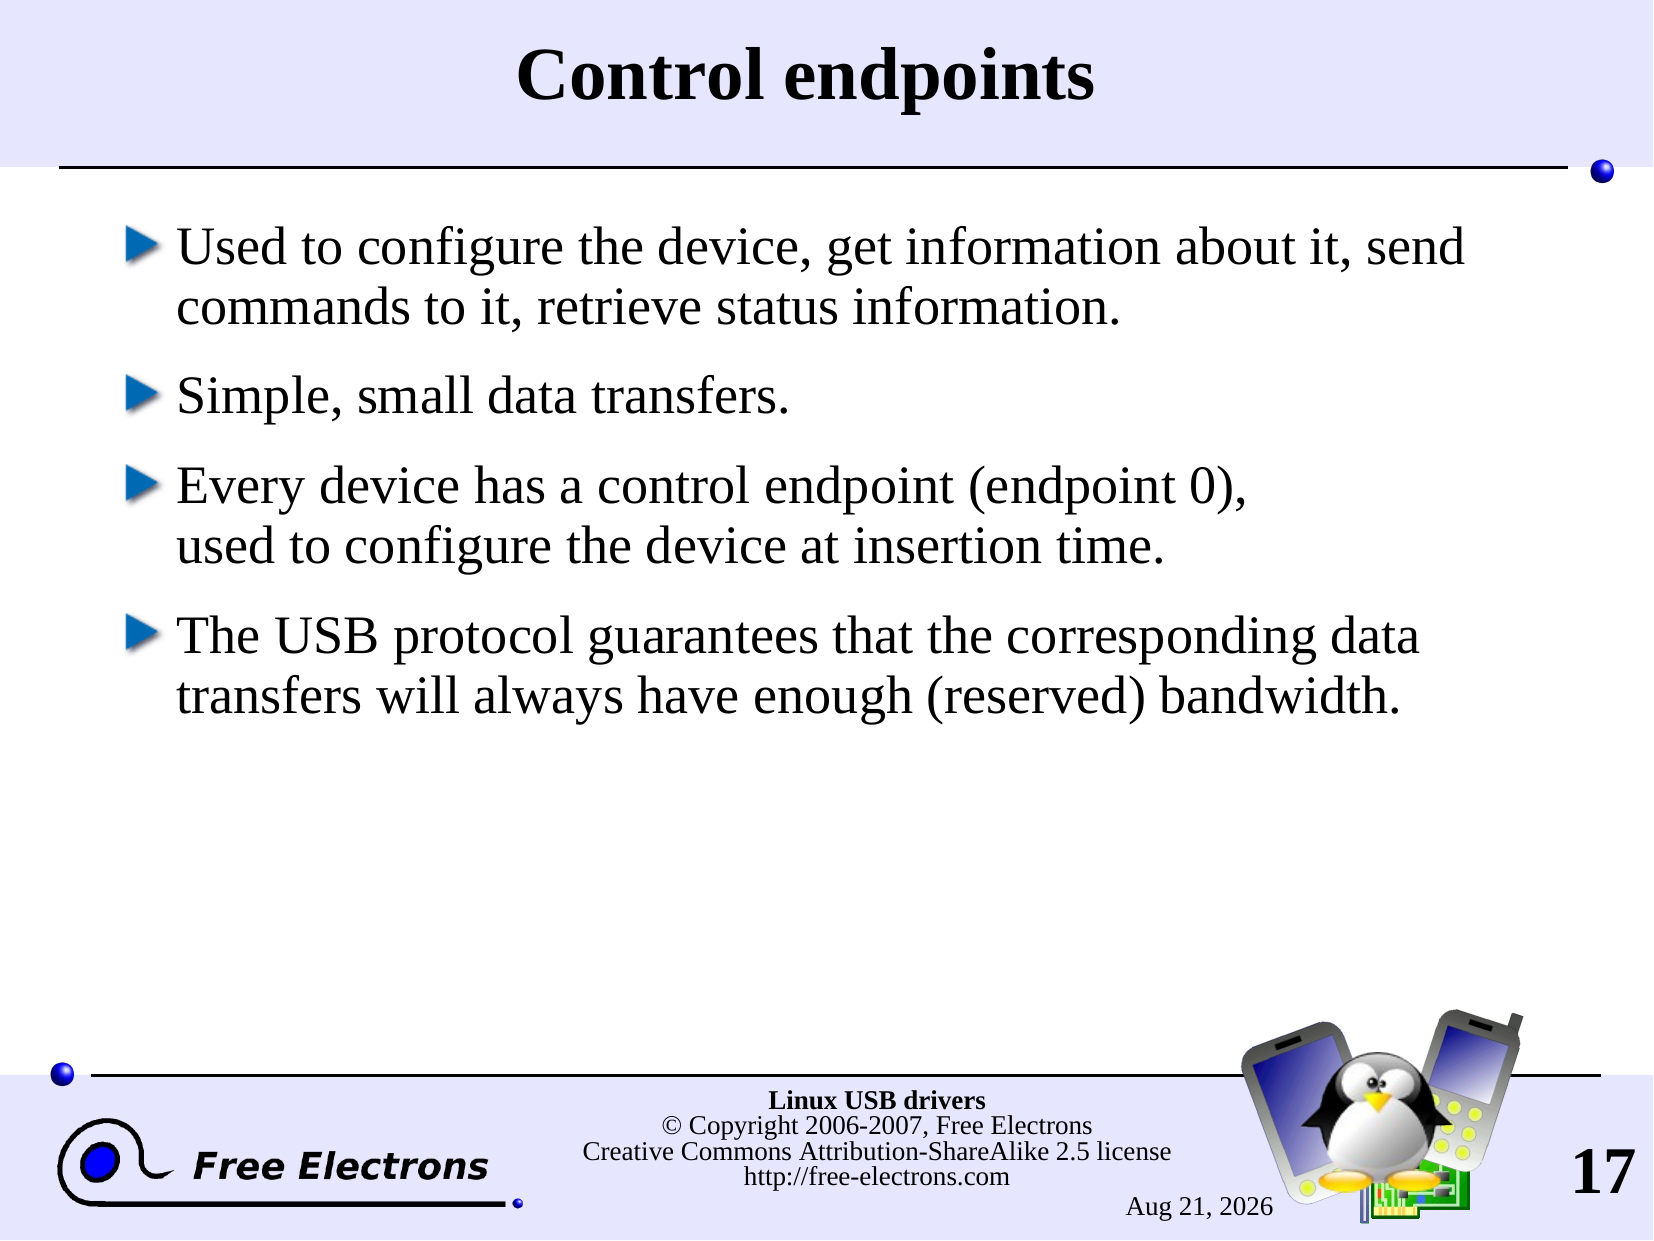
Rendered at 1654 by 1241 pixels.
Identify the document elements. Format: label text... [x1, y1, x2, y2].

picture [1231, 1007, 1538, 1241]
title Control endpoints [60, 25, 1551, 124]
picture [50, 1107, 527, 1216]
list Used to configure the device, get information about it, send commands to it, retrieve status information. Simple, small data transfers. Every device has a control endpoint (endpoint 0), used to configure the device at insertion time. The USB protocol guarantees that the corresponding data transfers will always have enough (reserved) bandwidth. [105, 216, 1518, 1066]
